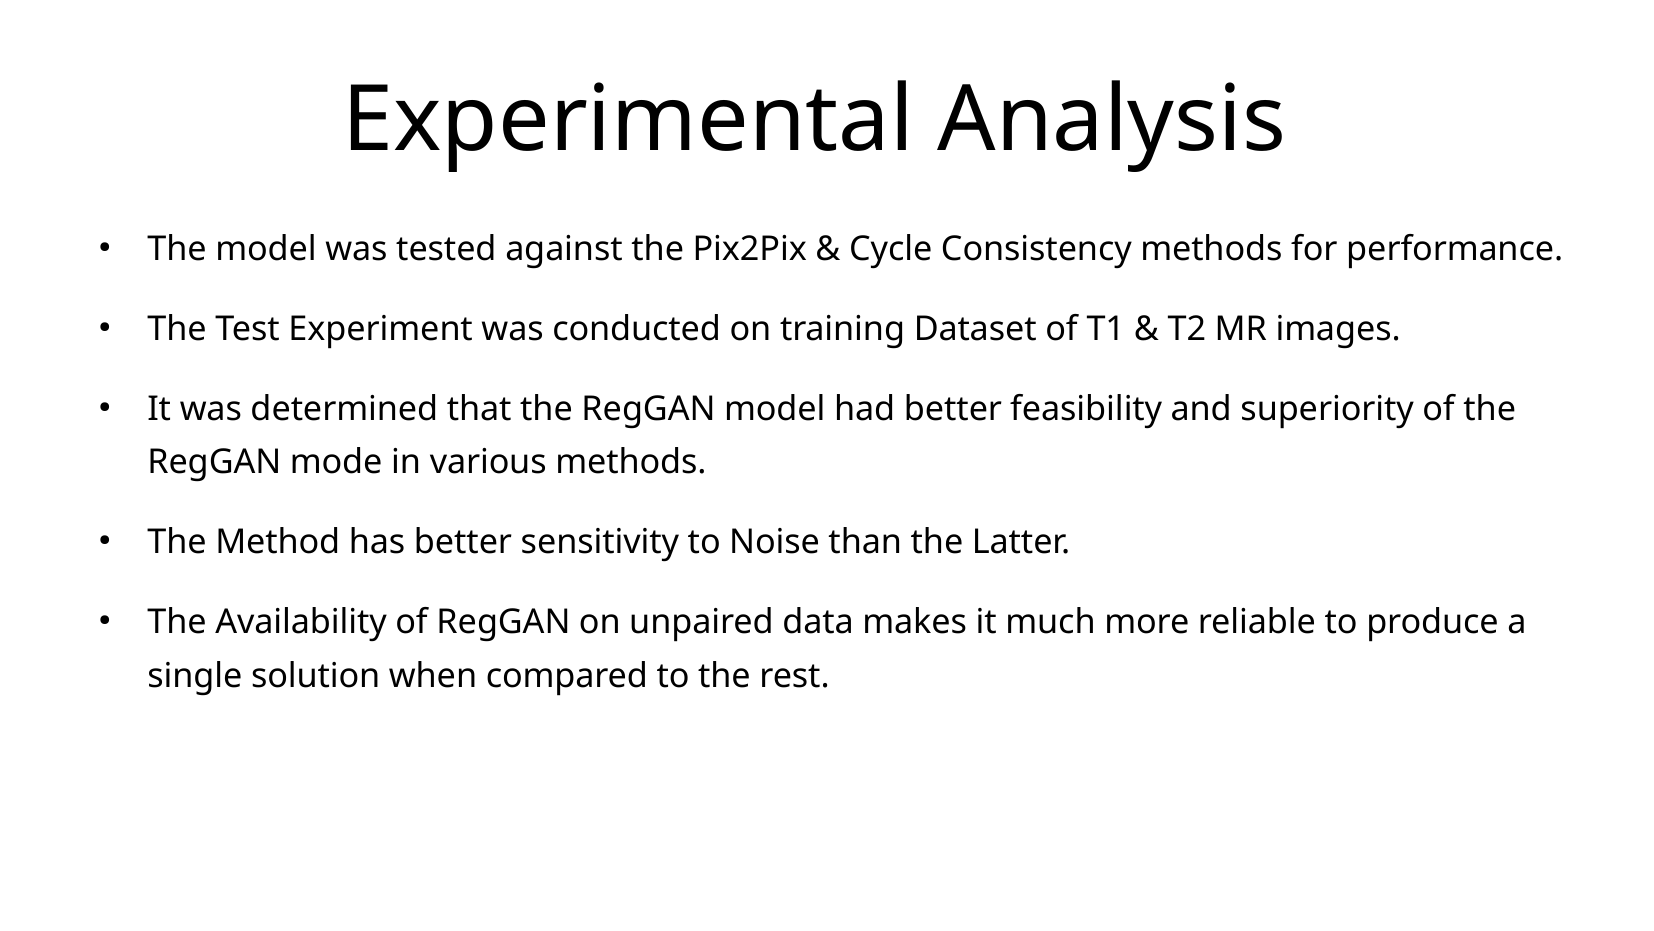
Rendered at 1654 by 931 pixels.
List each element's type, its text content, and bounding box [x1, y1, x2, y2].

list The model was tested against the Pix2Pix & Cycle Consistency methods for performance. The Test Experiment was conducted on training Dataset of T1 & T2 MR images. It was determined that the RegGAN model had better feasibility and superiority of the RegGAN mode in various methods. The Method has better sensitivity to Noise than the Latter. The Availability of RegGAN on unpaired data makes it much more reliable to produce a single solution when compared to the rest. [82, 217, 1571, 758]
title Experimental Analysis [82, 37, 1571, 193]
